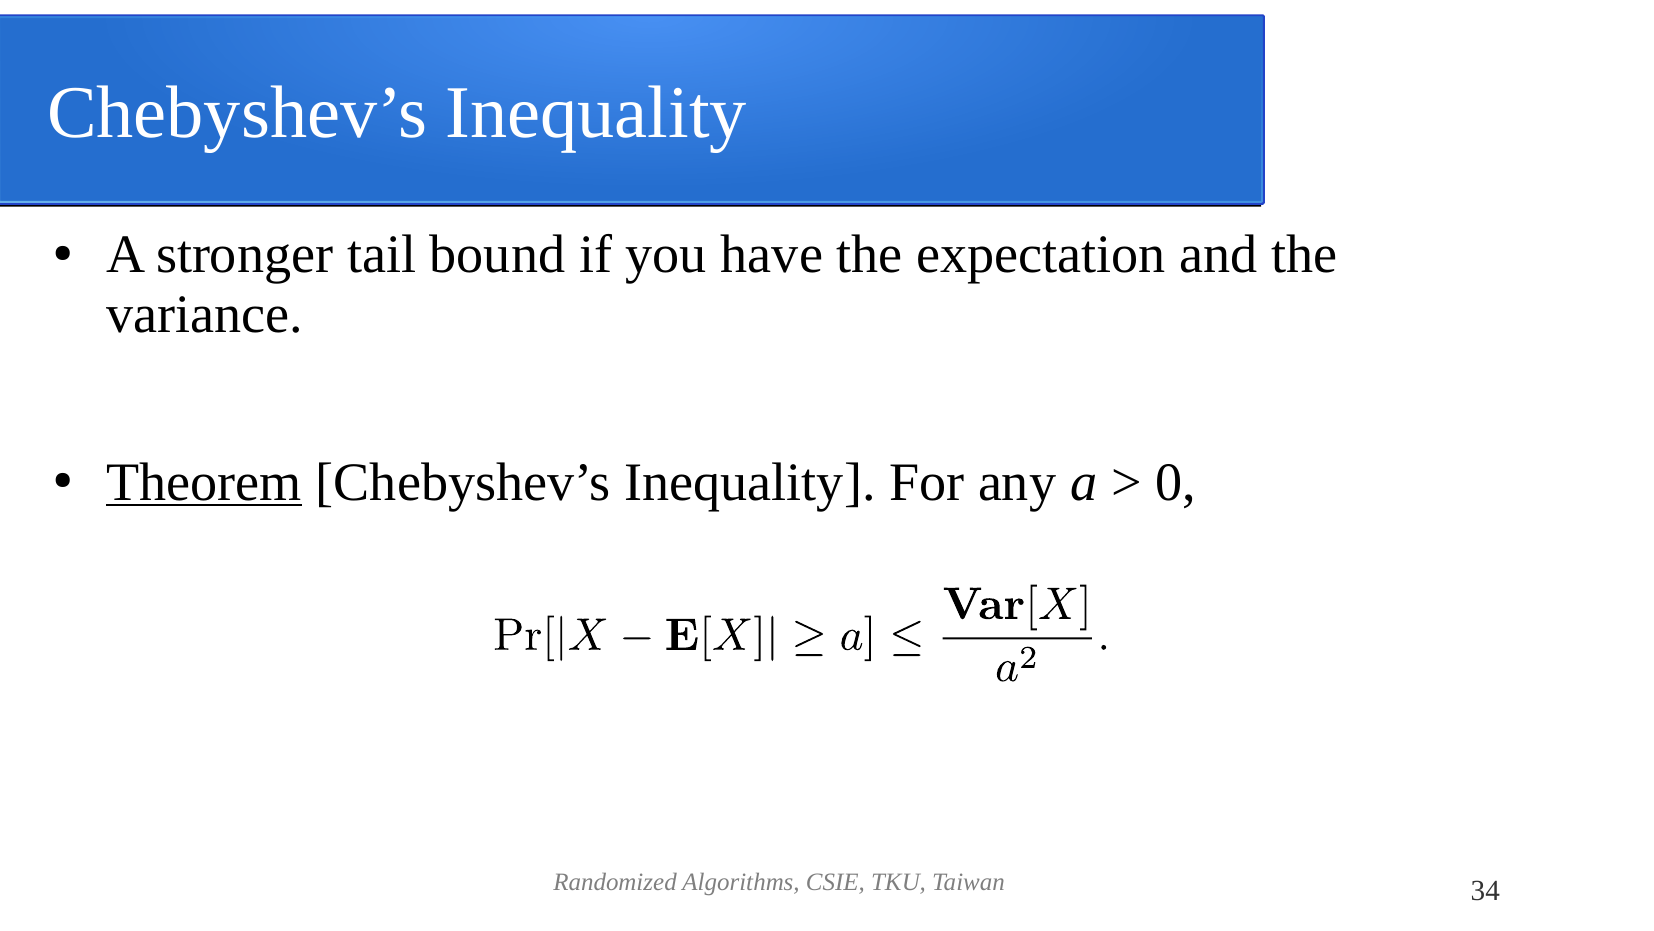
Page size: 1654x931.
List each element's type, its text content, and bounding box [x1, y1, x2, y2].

title Chebyshev’s Inequality [47, 35, 1199, 189]
picture [491, 582, 1108, 684]
list A stronger tail bound if you have the expectation and the variance. Theorem [Chebyshev’s Inequality]. For any a > 0, [35, 224, 1524, 764]
